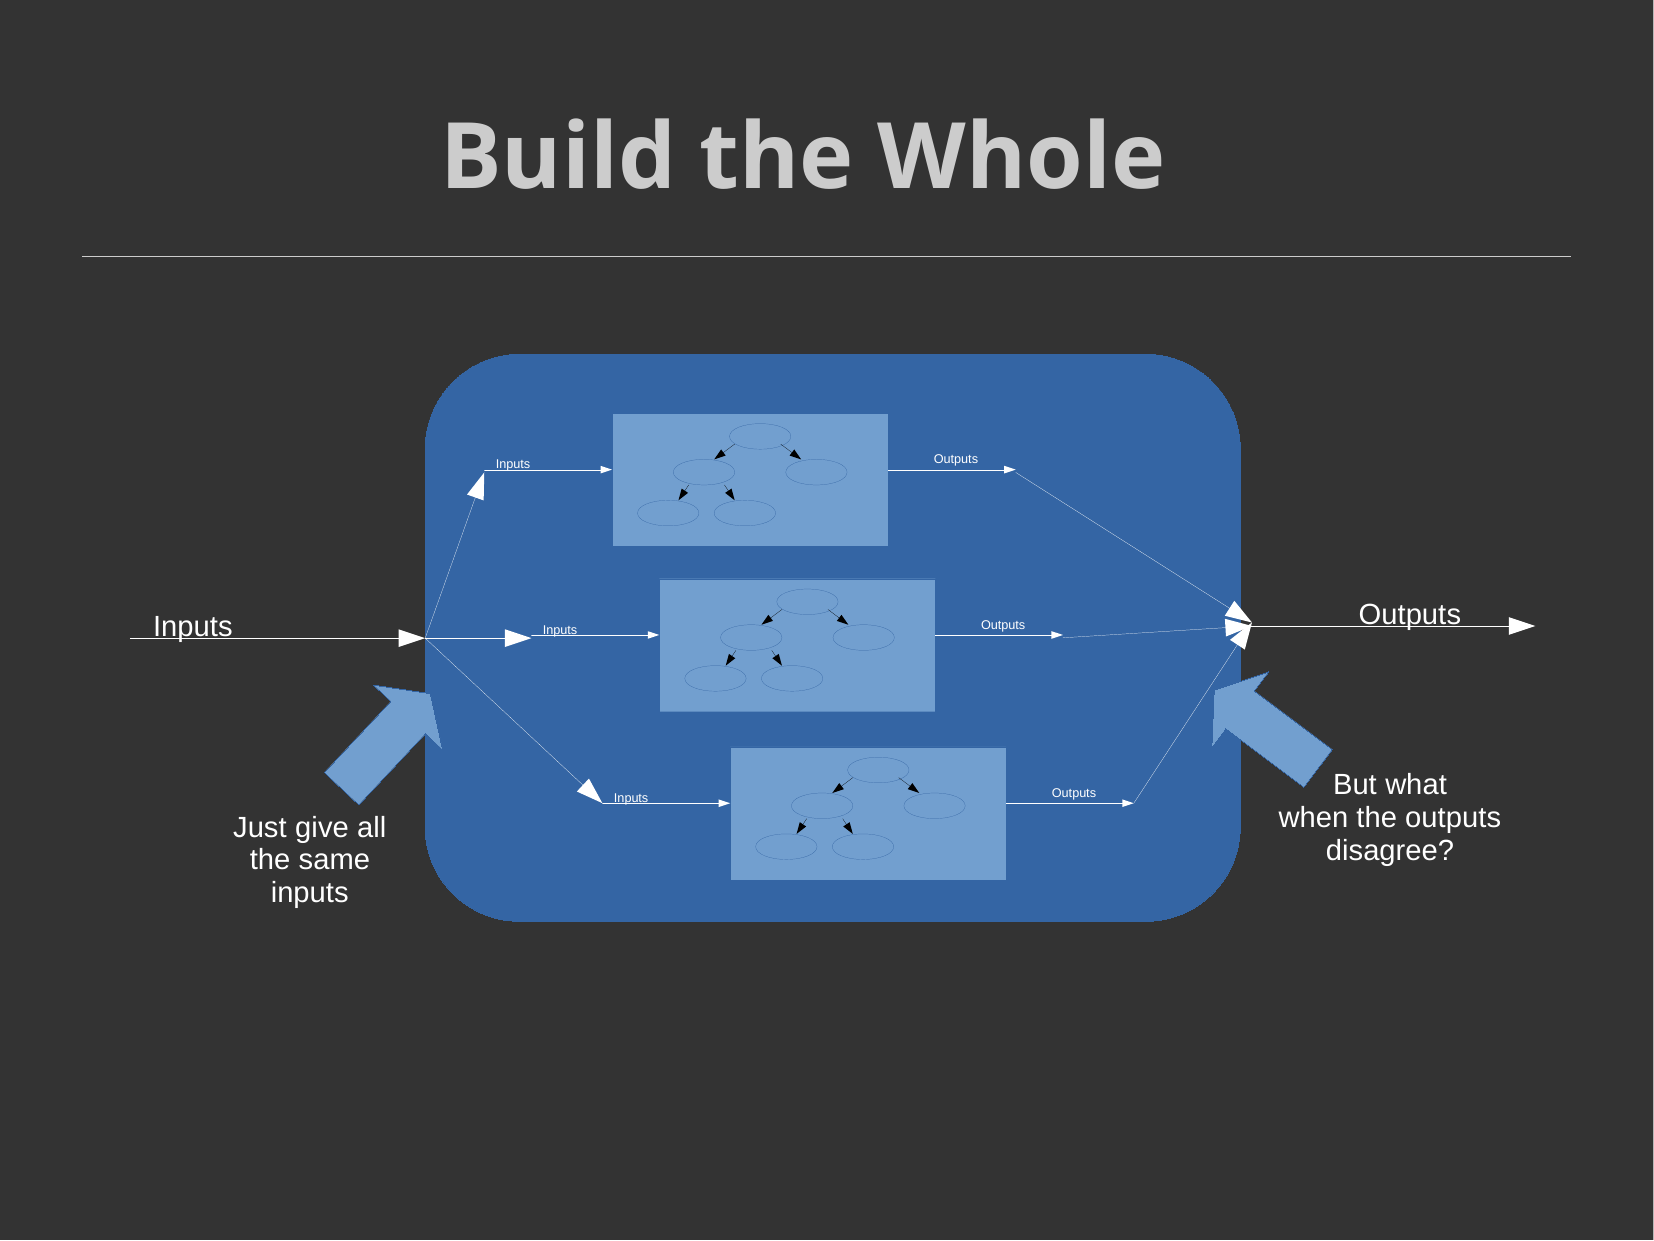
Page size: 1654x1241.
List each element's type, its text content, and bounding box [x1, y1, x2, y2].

text_box [428, 628, 1237, 801]
picture [484, 413, 1016, 547]
picture [602, 746, 1134, 880]
text_box [425, 354, 1241, 635]
title Build the Whole [82, 49, 1571, 257]
text_box [426, 474, 1241, 638]
text_box But what when the outputs disagree? [1263, 760, 1517, 875]
text_box Outputs [1343, 590, 1477, 639]
picture [531, 578, 1063, 712]
text_box Inputs [138, 602, 249, 650]
text_box Just give all the same inputs [218, 803, 402, 917]
text_box [324, 640, 1333, 922]
